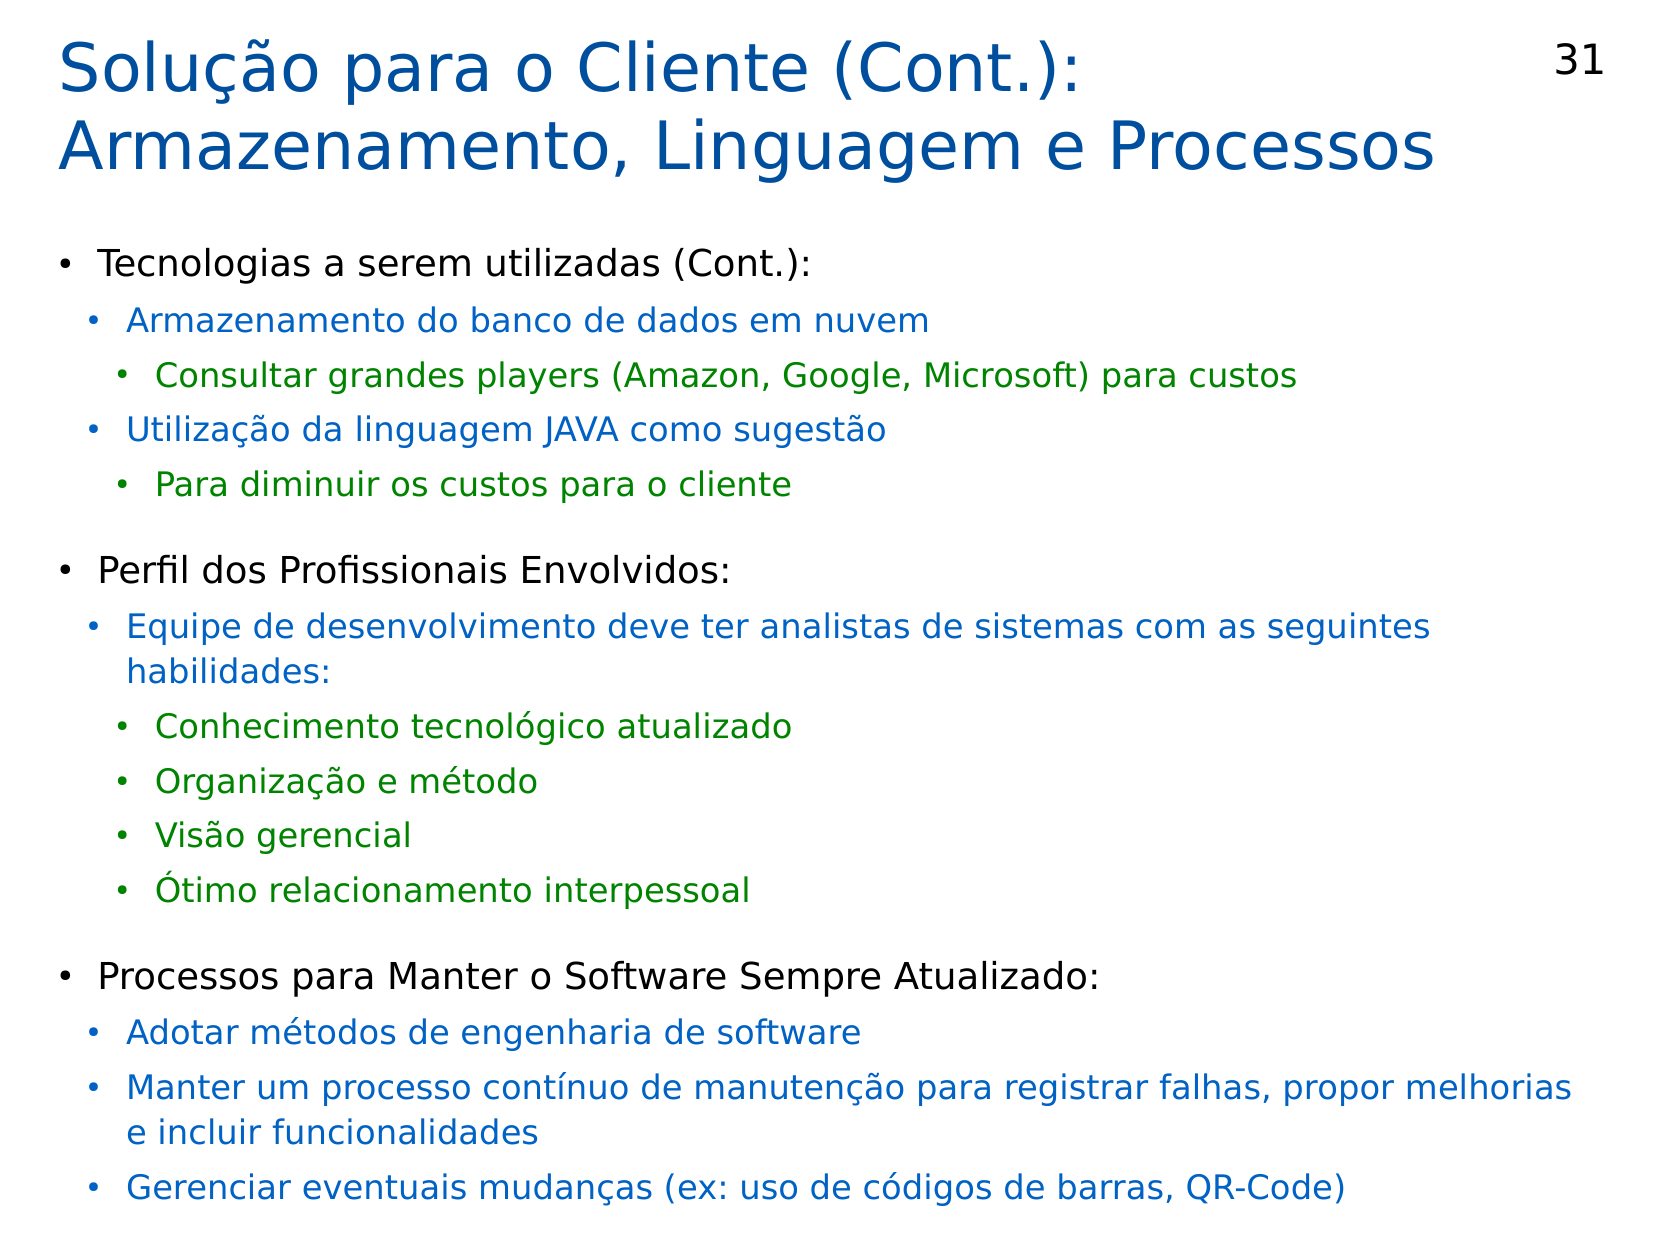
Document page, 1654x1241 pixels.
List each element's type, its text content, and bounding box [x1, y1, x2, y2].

list Tecnologias a serem utilizadas (Cont.): Armazenamento do banco de dados em nuvem Consultar grandes players (Amazon, Google, Microsoft) para custos Utilização da linguagem JAVA como sugestão Para diminuir os custos para o cliente Perfil dos Profissionais Envolvidos: Equipe de desenvolvimento deve ter analistas de sistemas com as seguintes habilidades: Conhecimento tecnológico atualizado Organização e método Visão gerencial Ótimo relacionamento interpessoal Processos para Manter o Software Sempre Atualizado: Adotar métodos de engenharia de software Manter um processo contínuo de manutenção para registrar falhas, propor melhorias e incluir funcionalidades Gerenciar eventuais mudanças (ex: uso de códigos de barras, QR-Code) [59, 236, 1595, 1211]
title Solução para o Cliente (Cont.): Armazenamento, Linguagem e Processos [59, 29, 1506, 186]
